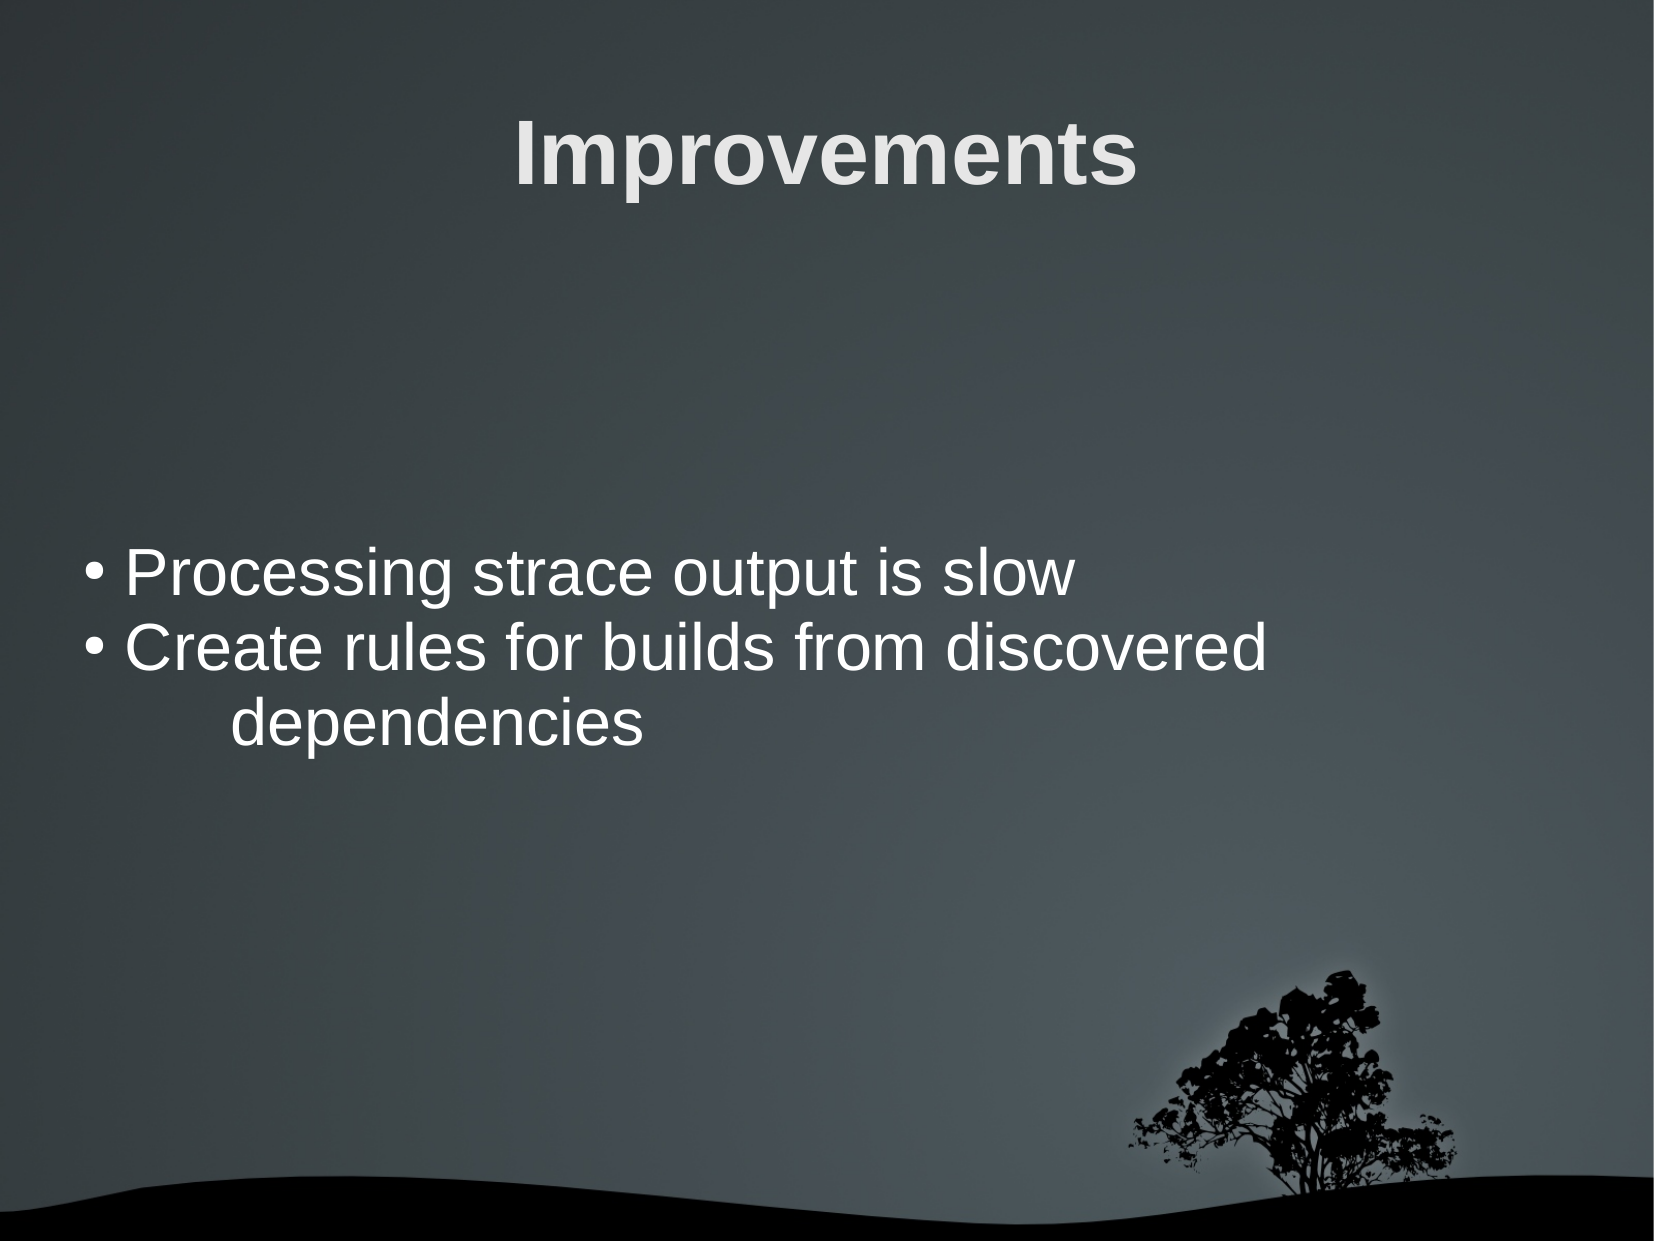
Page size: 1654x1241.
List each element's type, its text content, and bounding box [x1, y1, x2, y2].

subtitle Processing strace output is slow Create rules for builds from discovered dependencies [82, 290, 1571, 931]
picture [0, 0, 1654, 1241]
title Improvements [82, 49, 1571, 257]
